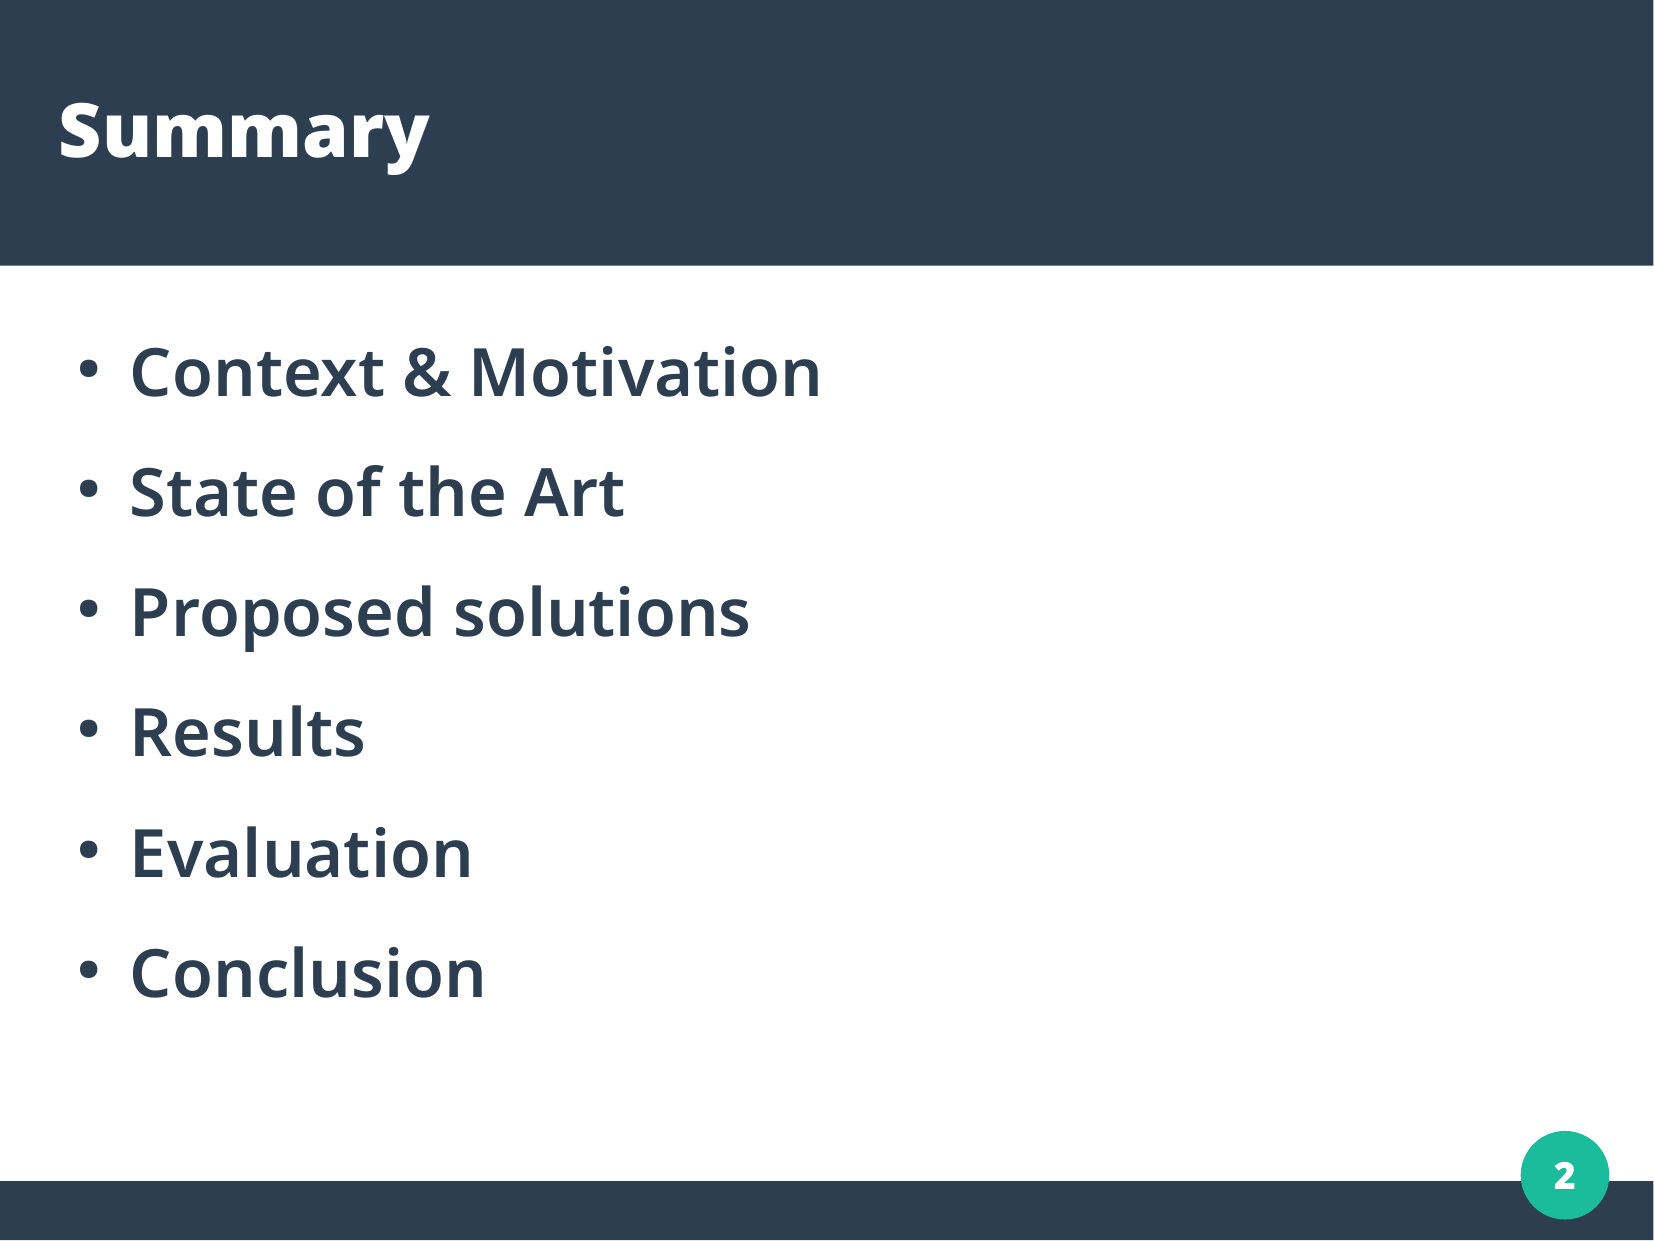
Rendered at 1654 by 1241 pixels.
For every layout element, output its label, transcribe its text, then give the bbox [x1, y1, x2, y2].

list Context & Motivation State of the Art Proposed solutions Results Evaluation Conclusion [59, 324, 1595, 1152]
title Summary [59, 49, 1595, 207]
